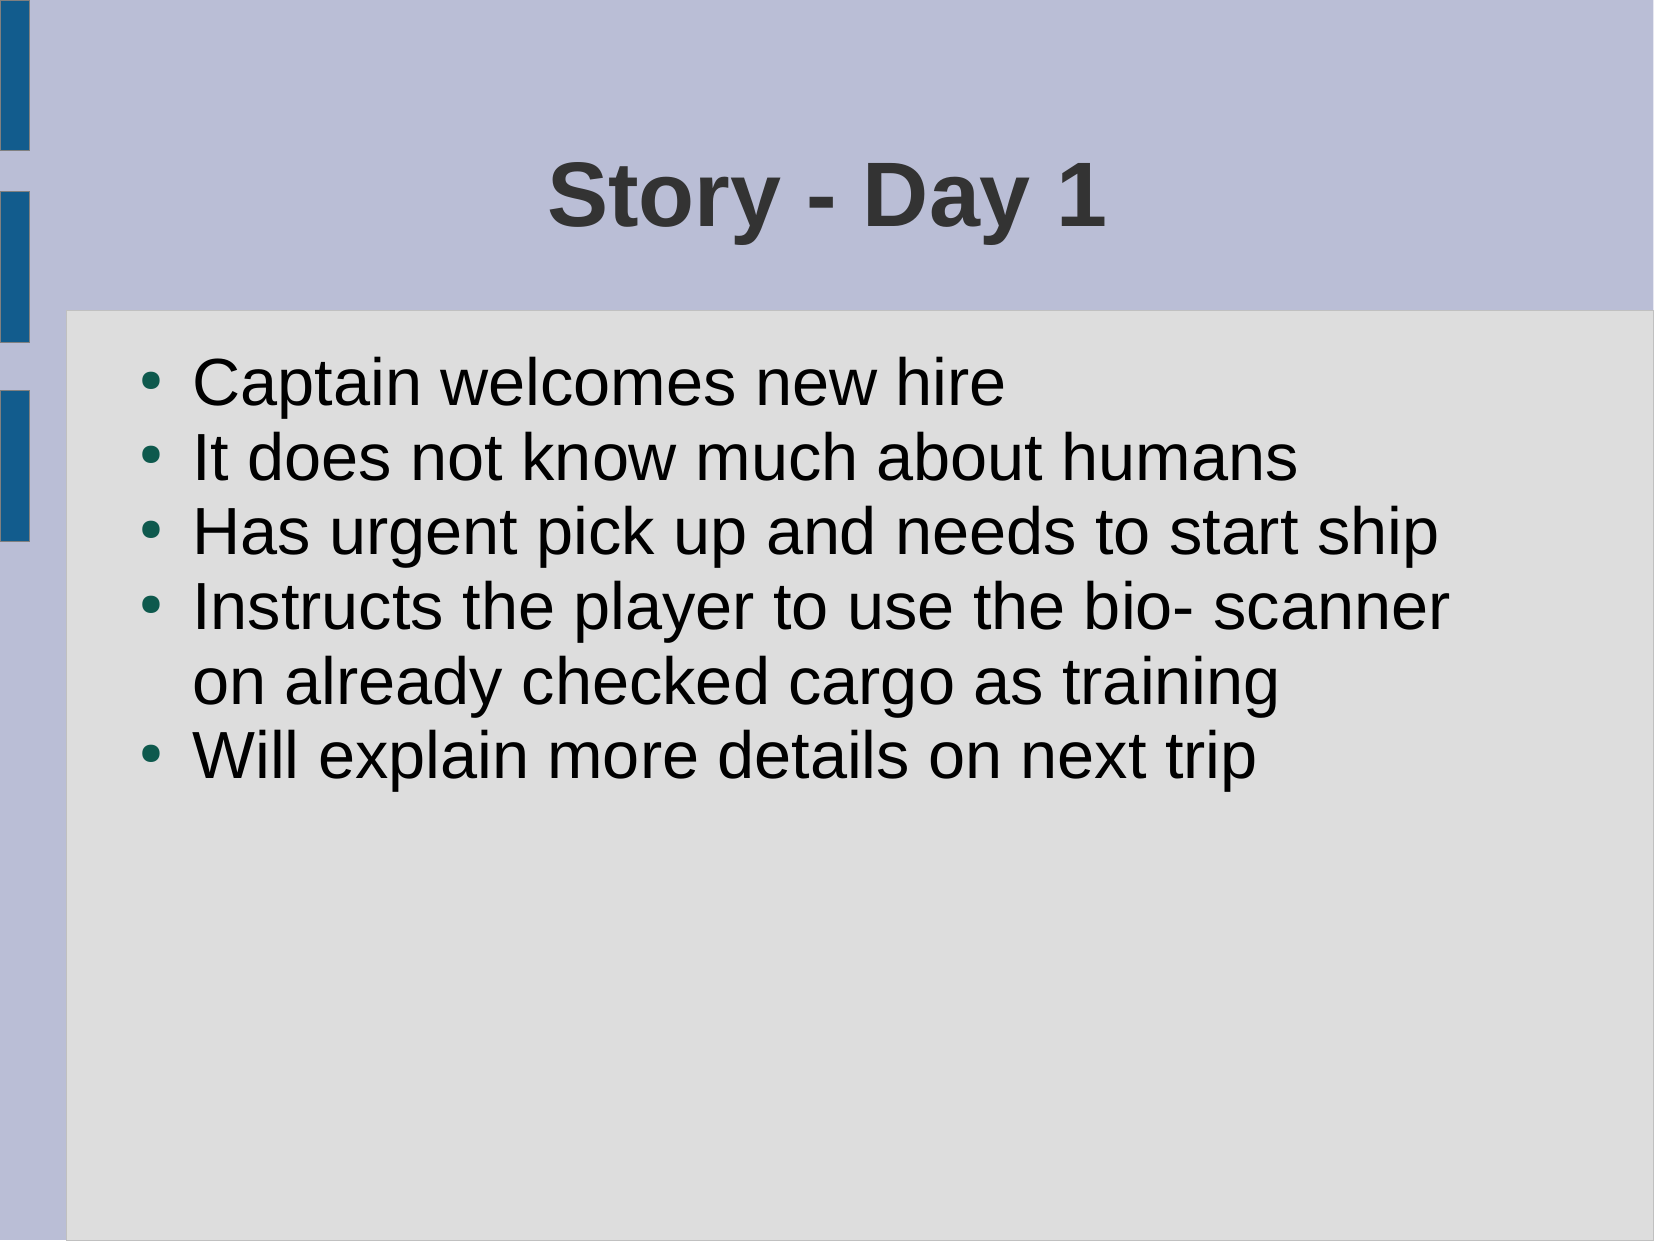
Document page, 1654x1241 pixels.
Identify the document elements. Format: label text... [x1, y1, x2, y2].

title Story - Day 1 [121, 91, 1534, 299]
list Captain welcomes new hire It does not know much about humans Has urgent pick up and needs to start ship Instructs the player to use the bio- scanner on already checked cargo as training Will explain more details on next trip [121, 344, 1534, 1064]
